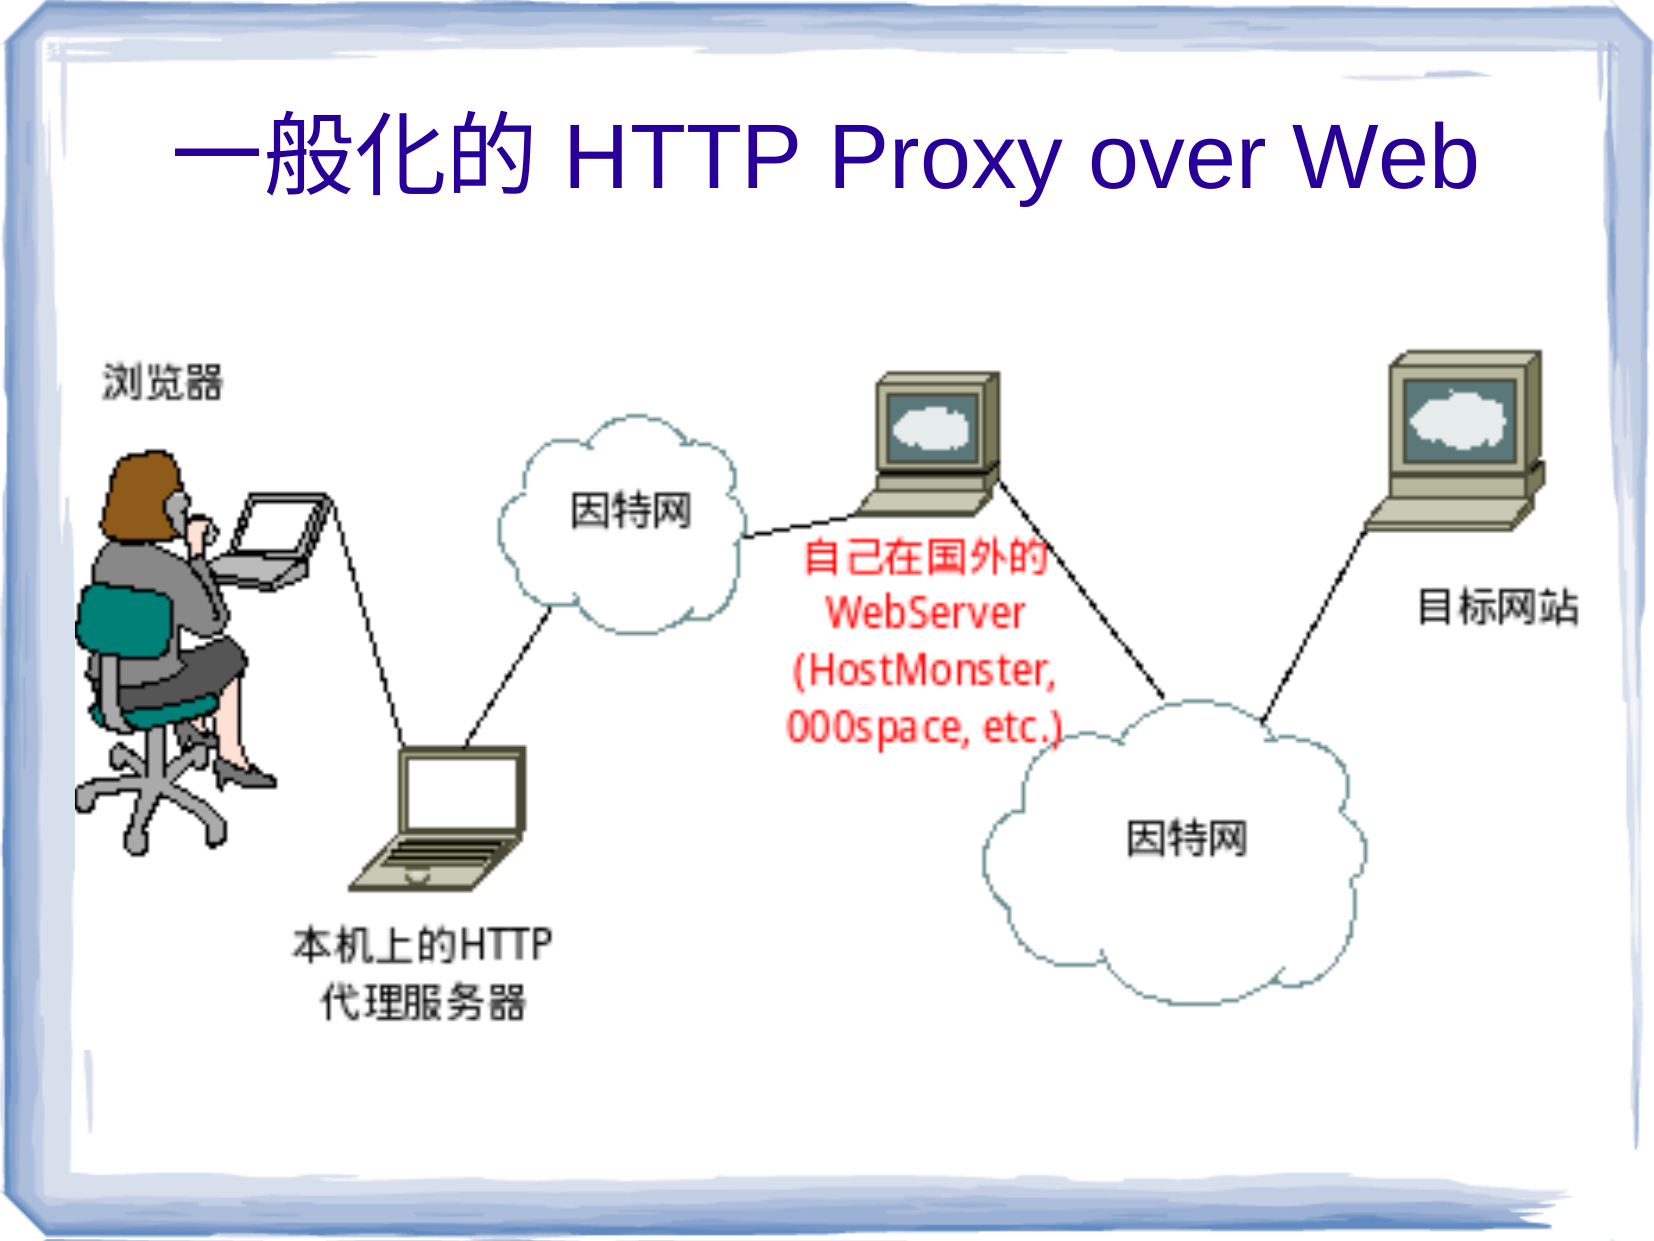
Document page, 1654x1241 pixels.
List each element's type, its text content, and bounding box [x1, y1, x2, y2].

picture [0, 0, 1654, 1241]
title 一般化的HTTP Proxy over Web [82, 56, 1571, 250]
